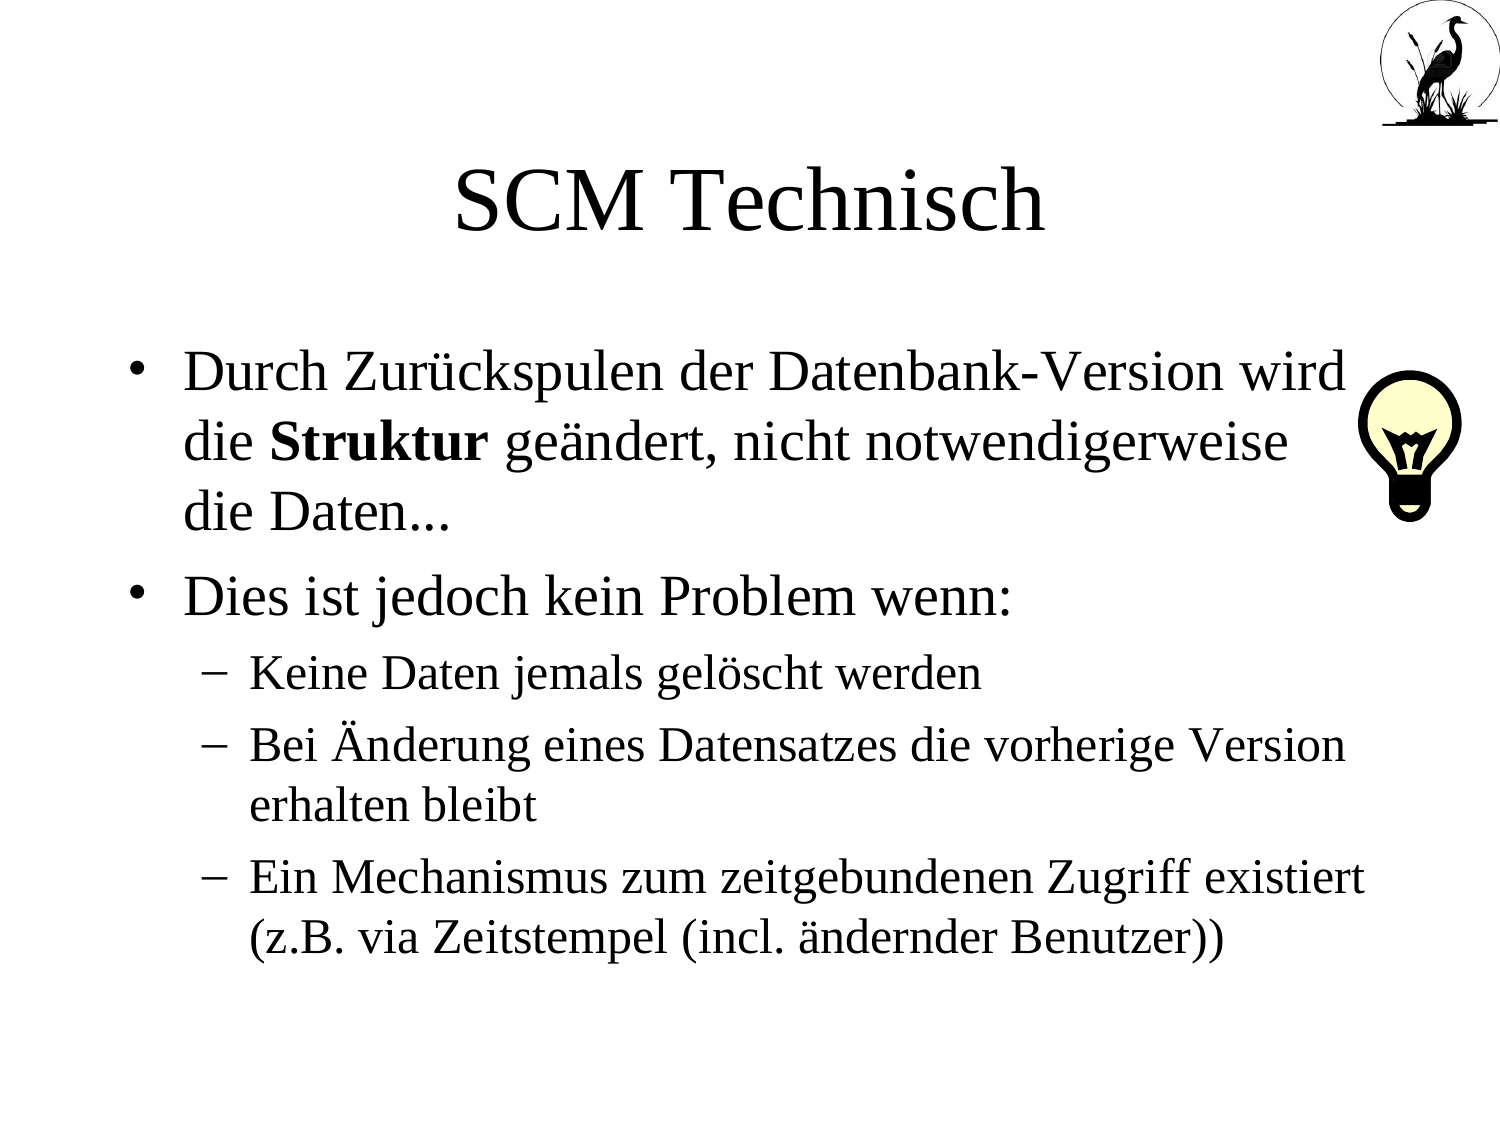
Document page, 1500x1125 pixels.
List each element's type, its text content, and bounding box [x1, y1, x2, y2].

title SCM Technisch [112, 99, 1388, 288]
list Durch Zurückspulen der Datenbank-Version wird die Struktur geändert, nicht notwendigerweise die Daten... Dies ist jedoch kein Problem wenn: Keine Daten jemals gelöscht werden Bei Änderung eines Datensatzes die vorherige Version erhalten bleibt Ein Mechanismus zum zeitgebundenen Zugriff existiert (z.B. via Zeitstempel (incl. ändernder Benutzer)) [112, 324, 1388, 1001]
picture [1380, 0, 1500, 126]
text_box [1362, 375, 1457, 518]
